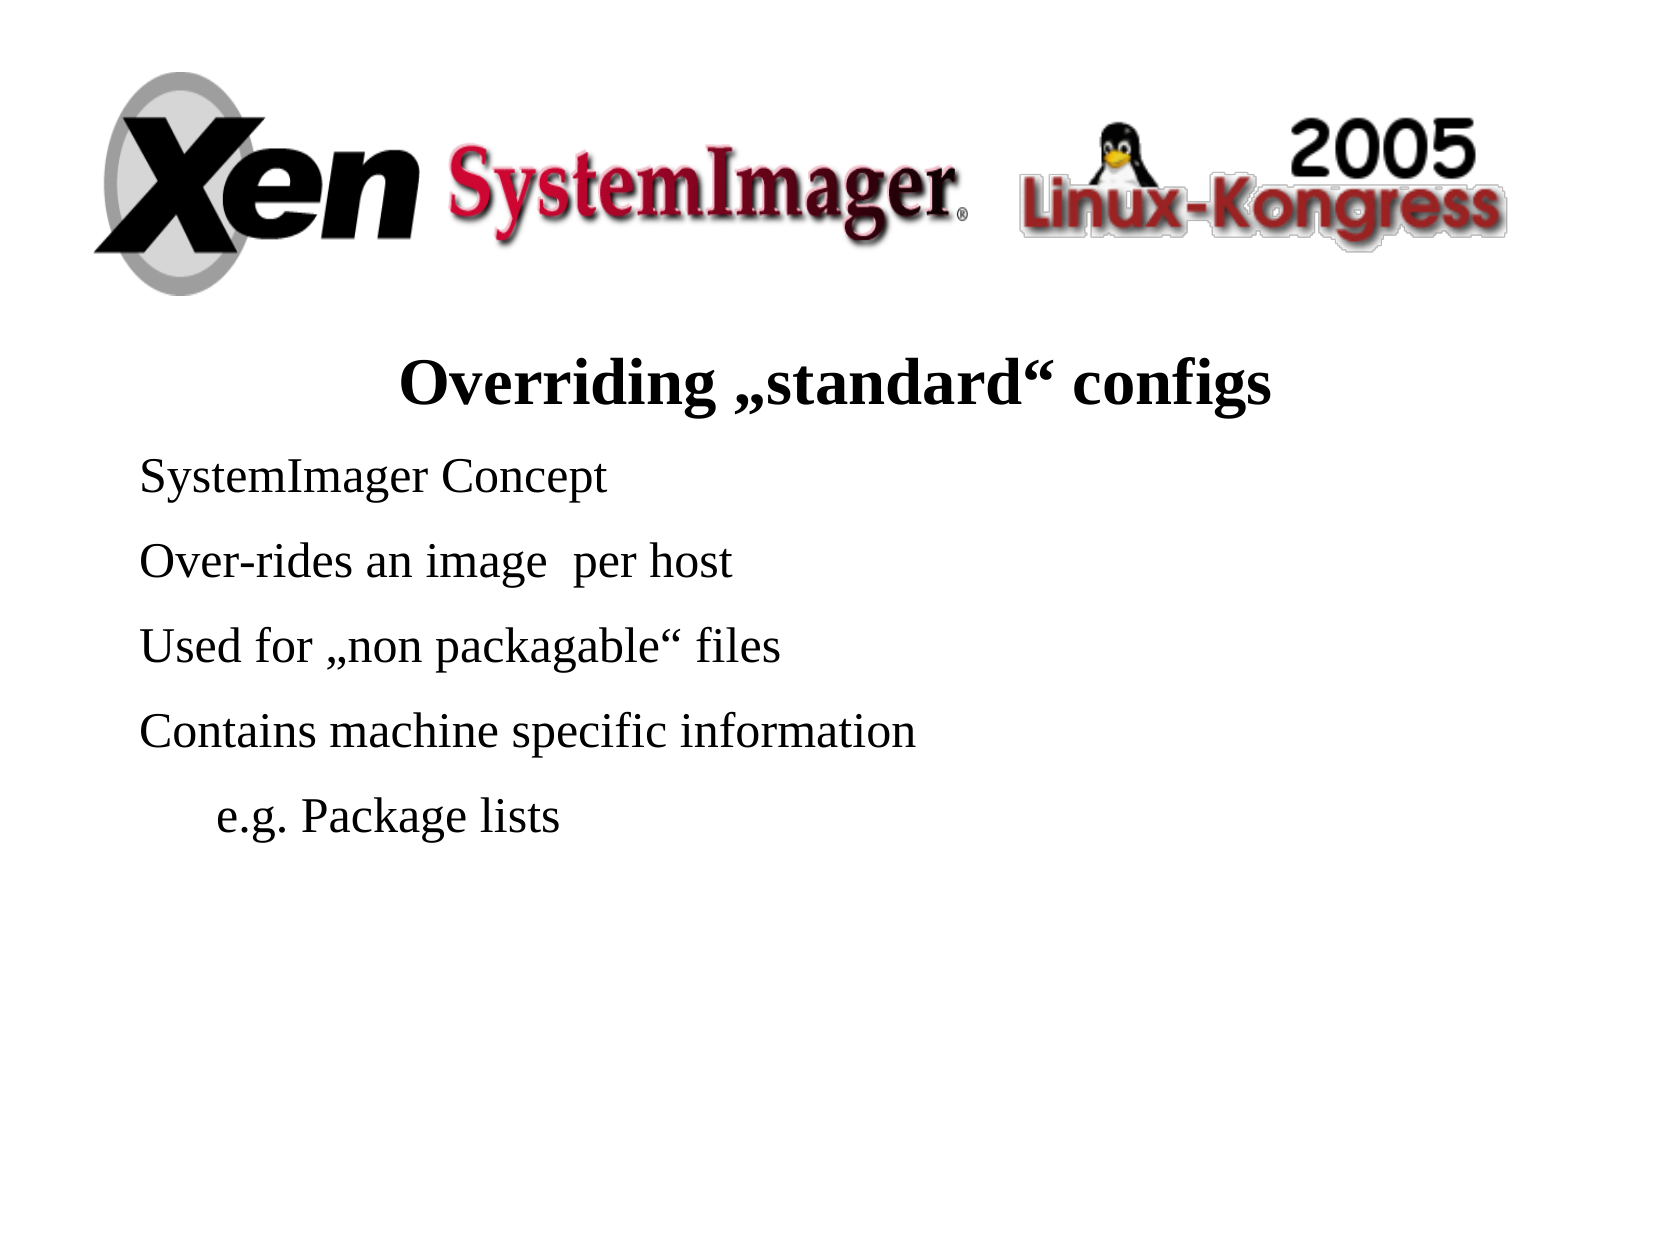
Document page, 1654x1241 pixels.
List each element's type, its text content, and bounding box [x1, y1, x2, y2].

list Overriding „standard“ configs SystemImager Concept Over-rides an image per host Used for „non packagable“ files Contains machine specific information e.g. Package lists [121, 344, 1534, 1127]
picture [1006, 106, 1524, 265]
picture [445, 132, 971, 254]
picture [93, 72, 420, 296]
